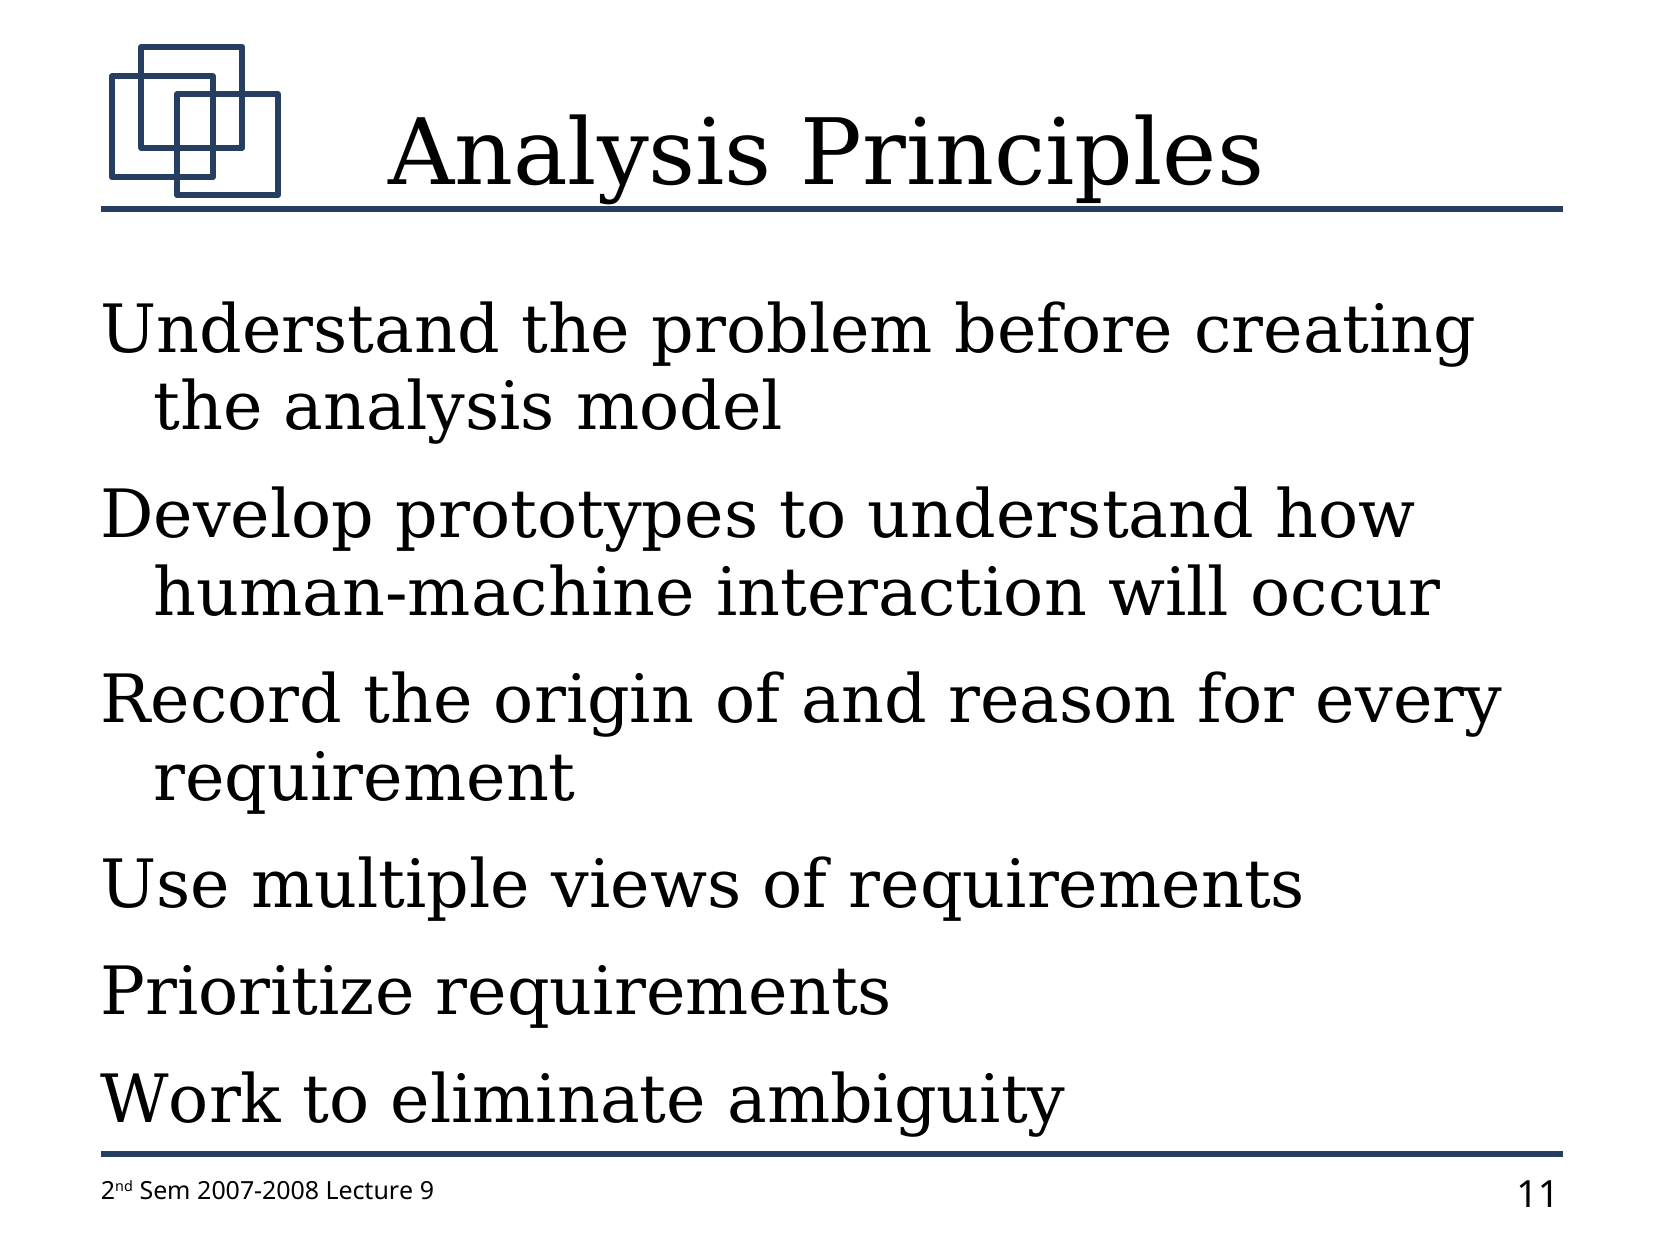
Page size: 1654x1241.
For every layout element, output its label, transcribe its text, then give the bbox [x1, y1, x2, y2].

list Understand the problem before creating the analysis model Develop prototypes to understand how human-machine interaction will occur Record the origin of and reason for every requirement Use multiple views of requirements Prioritize requirements Work to eliminate ambiguity [82, 290, 1571, 1138]
title Analysis Principles [82, 49, 1571, 257]
